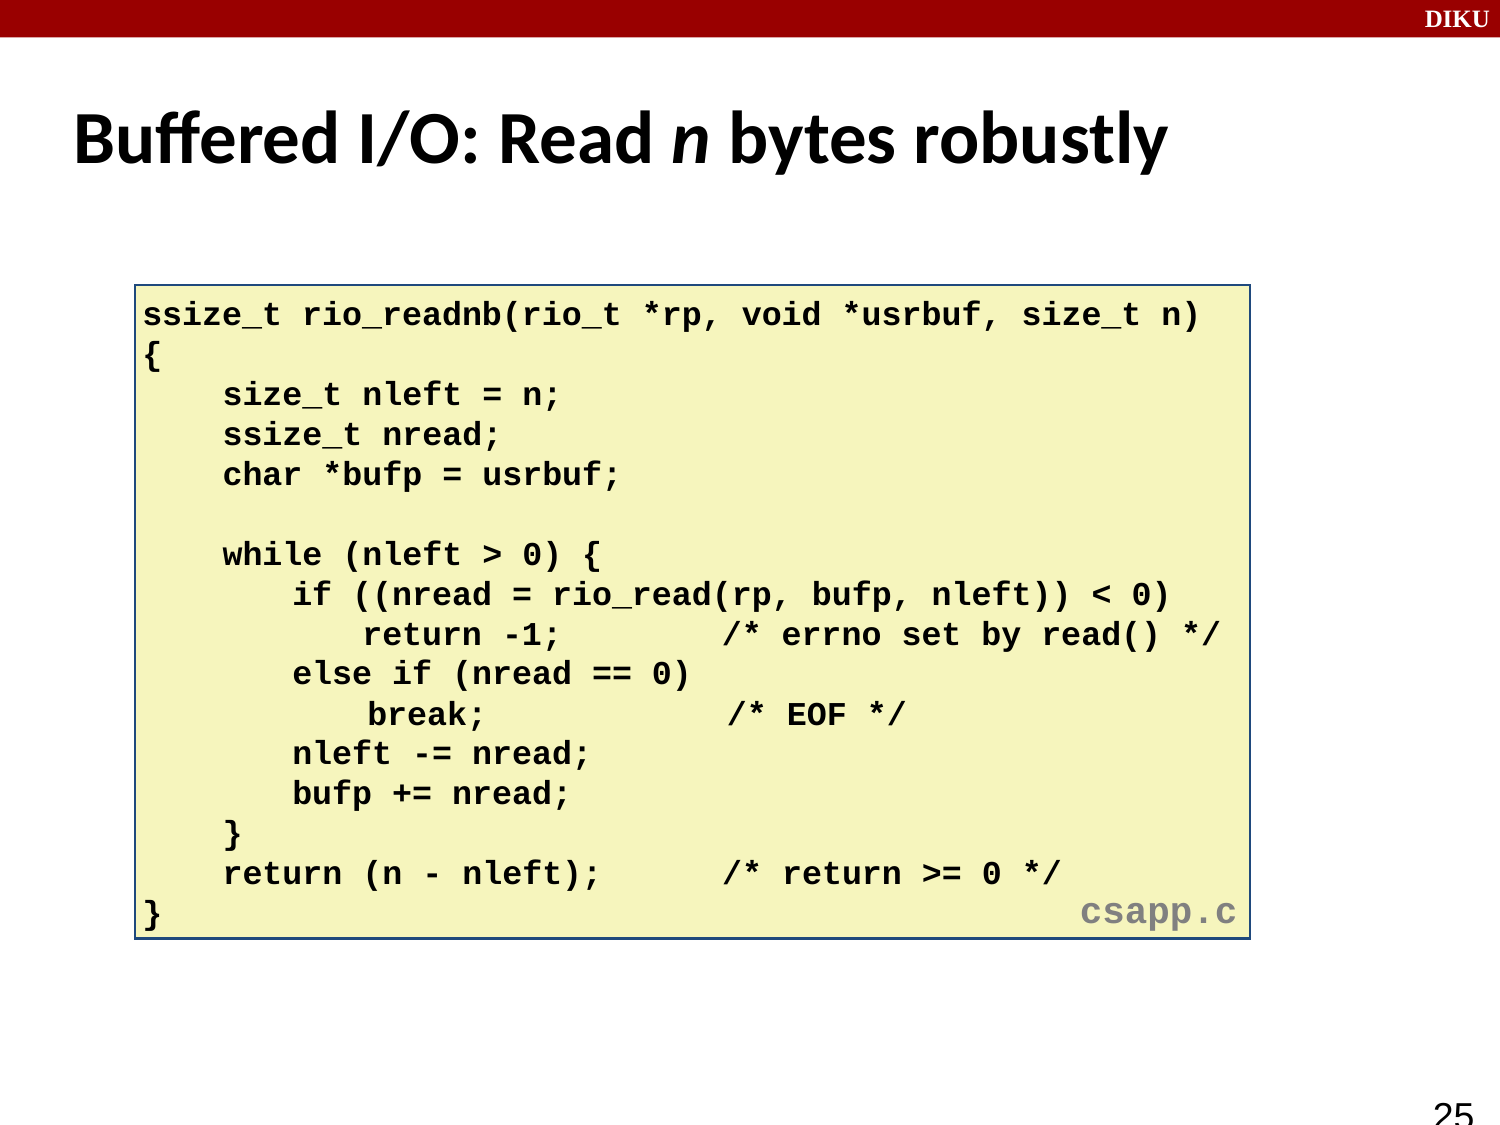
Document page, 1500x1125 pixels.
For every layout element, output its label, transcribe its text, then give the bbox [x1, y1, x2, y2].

text_box ssize_t rio_readnb(rio_t *rp, void *usrbuf, size_t n) { size_t nleft = n; ssize_t nread; char *bufp = usrbuf; while (nleft > 0) { if ((nread = rio_read(rp, bufp, nleft)) < 0) return -1; /* errno set by read() */ else if (nread == 0) break; /* EOF */ nleft -= nread; bufp += nread; } return (n - nleft); /* return >= 0 */ } [134, 285, 1250, 939]
text_box csapp.c [1064, 878, 1253, 939]
text_box Buffered I/O: Read n bytes robustly [58, 71, 1304, 197]
